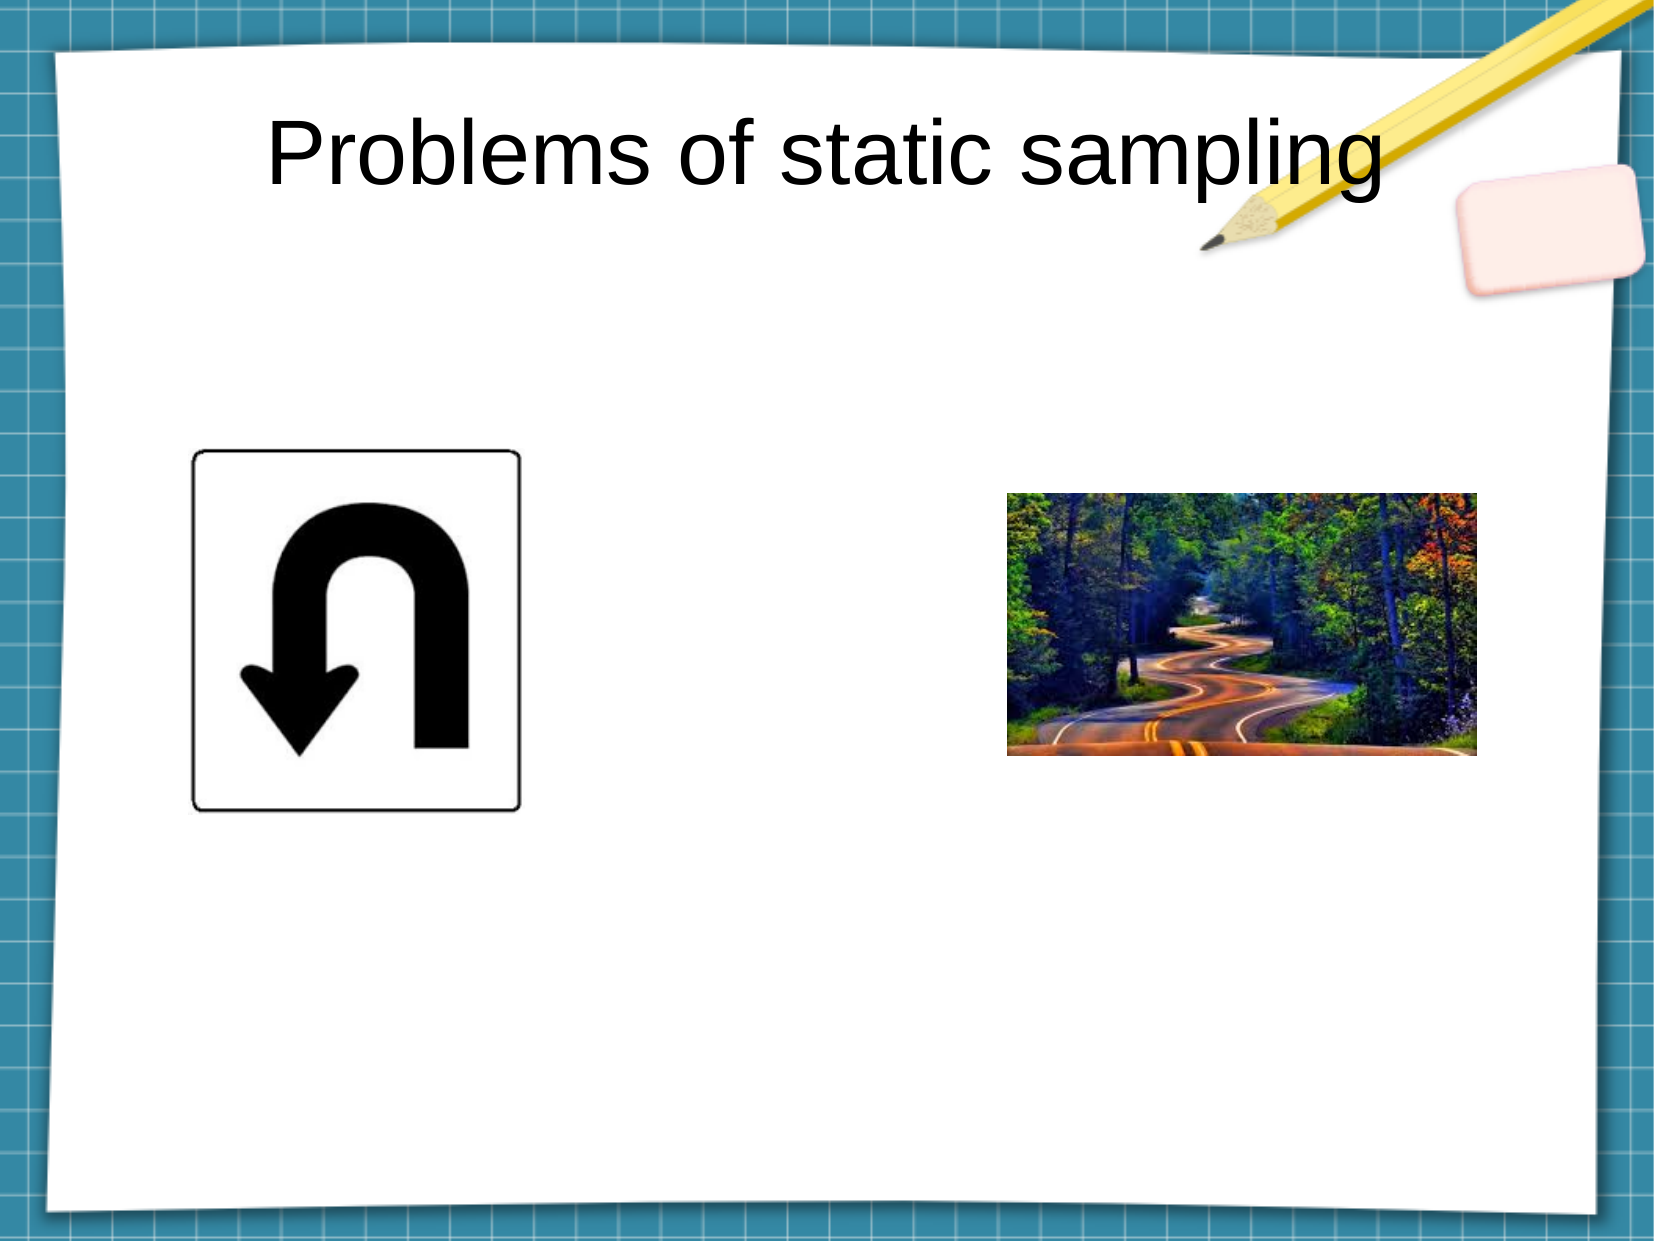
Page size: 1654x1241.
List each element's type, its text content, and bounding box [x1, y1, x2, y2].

title Problems of static sampling [82, 49, 1571, 257]
picture [0, 0, 1654, 1241]
